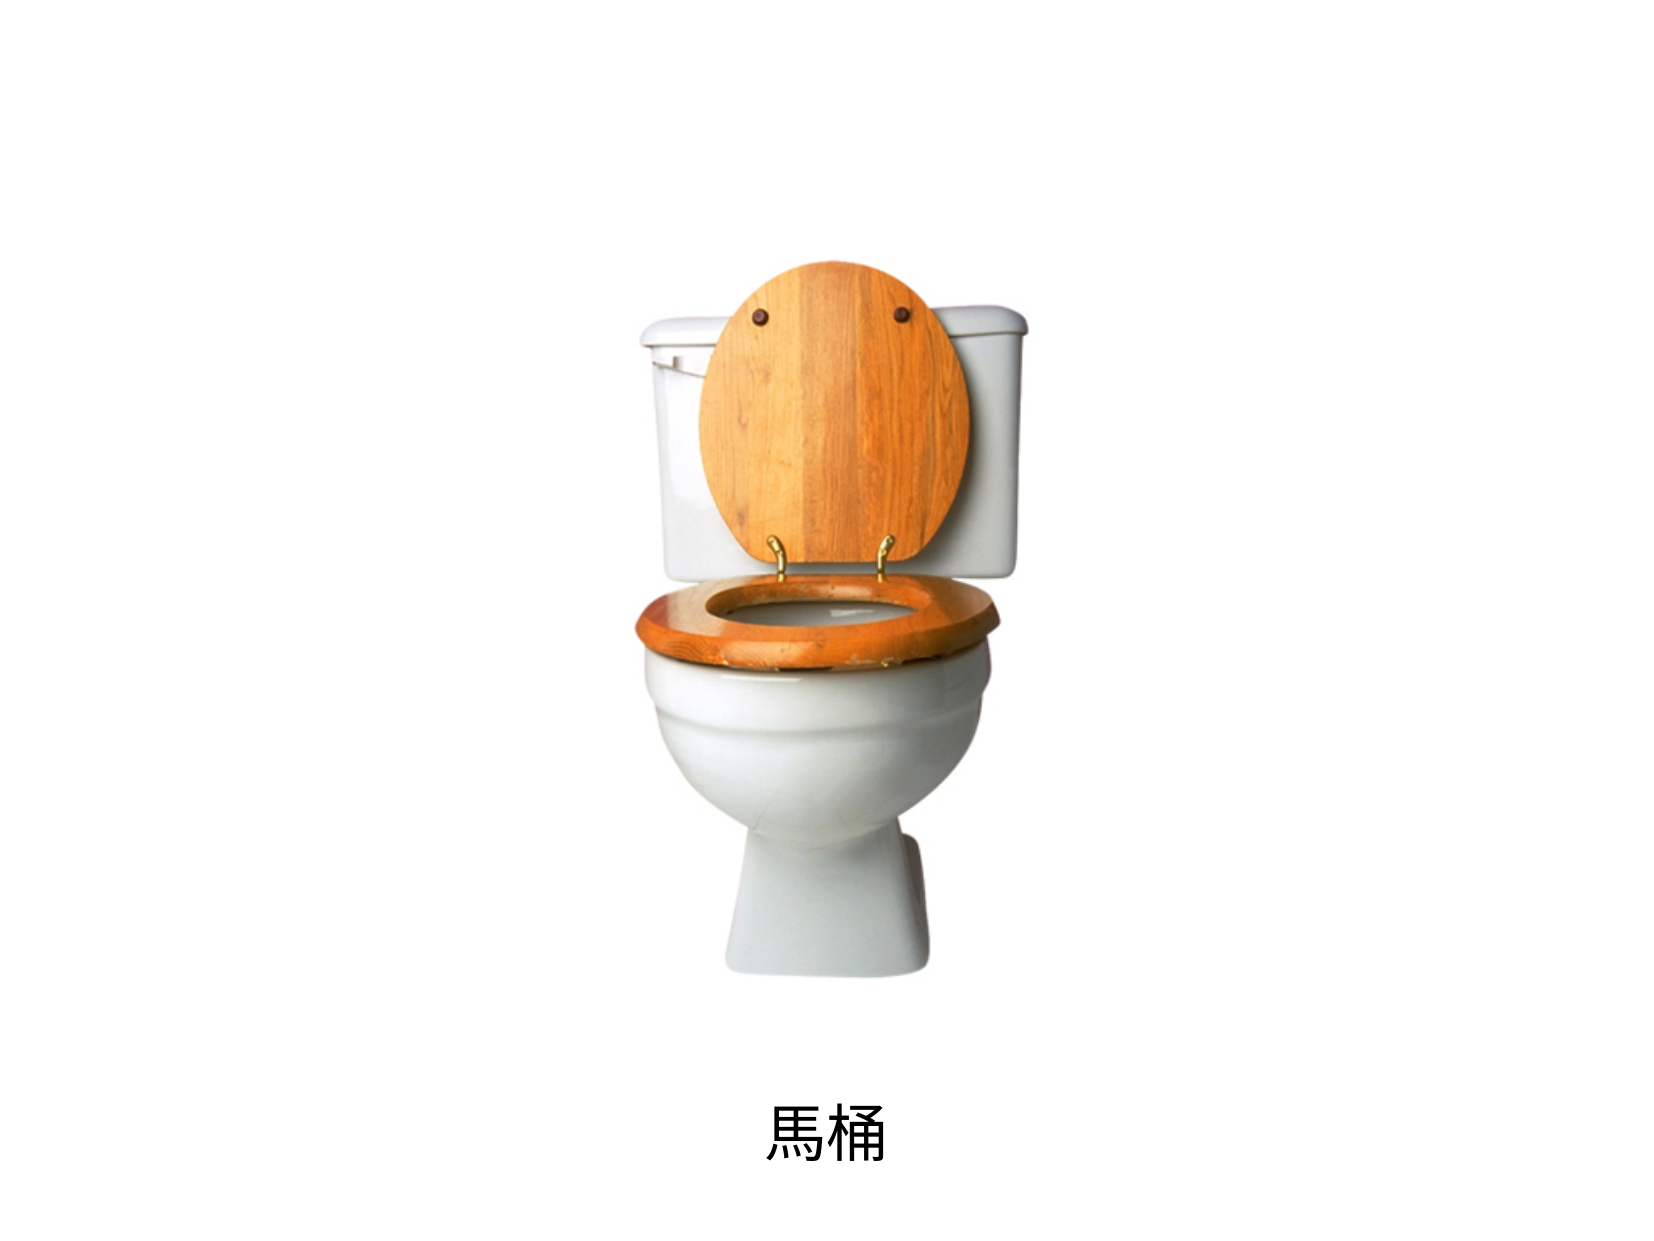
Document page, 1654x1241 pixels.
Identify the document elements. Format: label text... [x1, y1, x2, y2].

title 馬桶 [82, 1025, 1571, 1233]
picture [0, 0, 1654, 1241]
